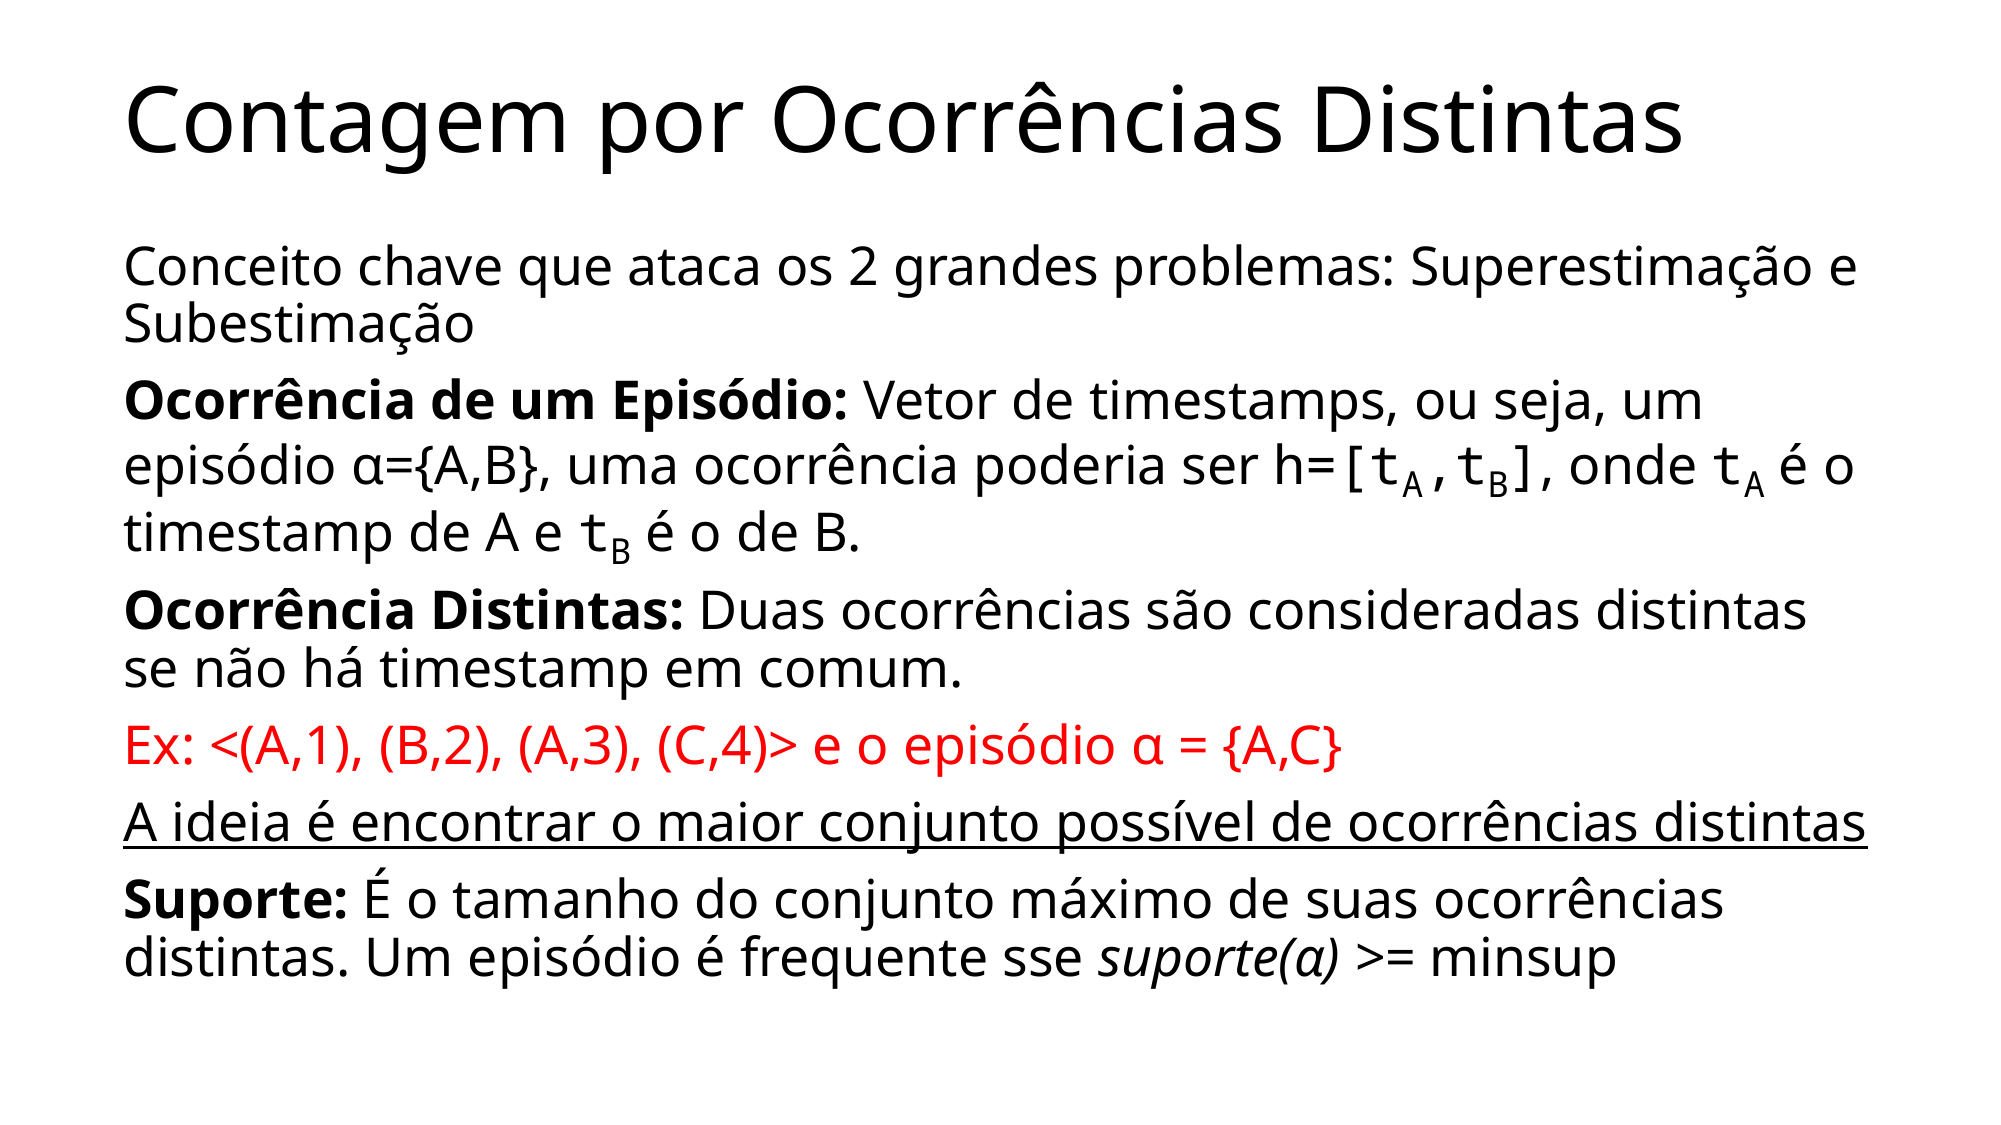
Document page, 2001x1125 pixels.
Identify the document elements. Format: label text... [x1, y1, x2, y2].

title Contagem por Ocorrências Distintas [108, 14, 1834, 231]
list Conceito chave que ataca os 2 grandes problemas: Superestimação e Subestimação Ocorrência de um Episódio: Vetor de timestamps, ou seja, um episódio α={A,B}, uma ocorrência poderia ser h=[tA,tB], onde tA é o timestamp de A e tB é o de B. Ocorrência Distintas: Duas ocorrências são consideradas distintas se não há timestamp em comum. Ex: <(A,1), (B,2), (A,3), (C,4)> e o episódio α = {A,C} A ideia é encontrar o maior conjunto possível de ocorrências distintas Suporte: É o tamanho do conjunto máximo de suas ocorrências distintas. Um episódio é frequente sse suporte(α) >= minsup [108, 231, 1892, 1015]
